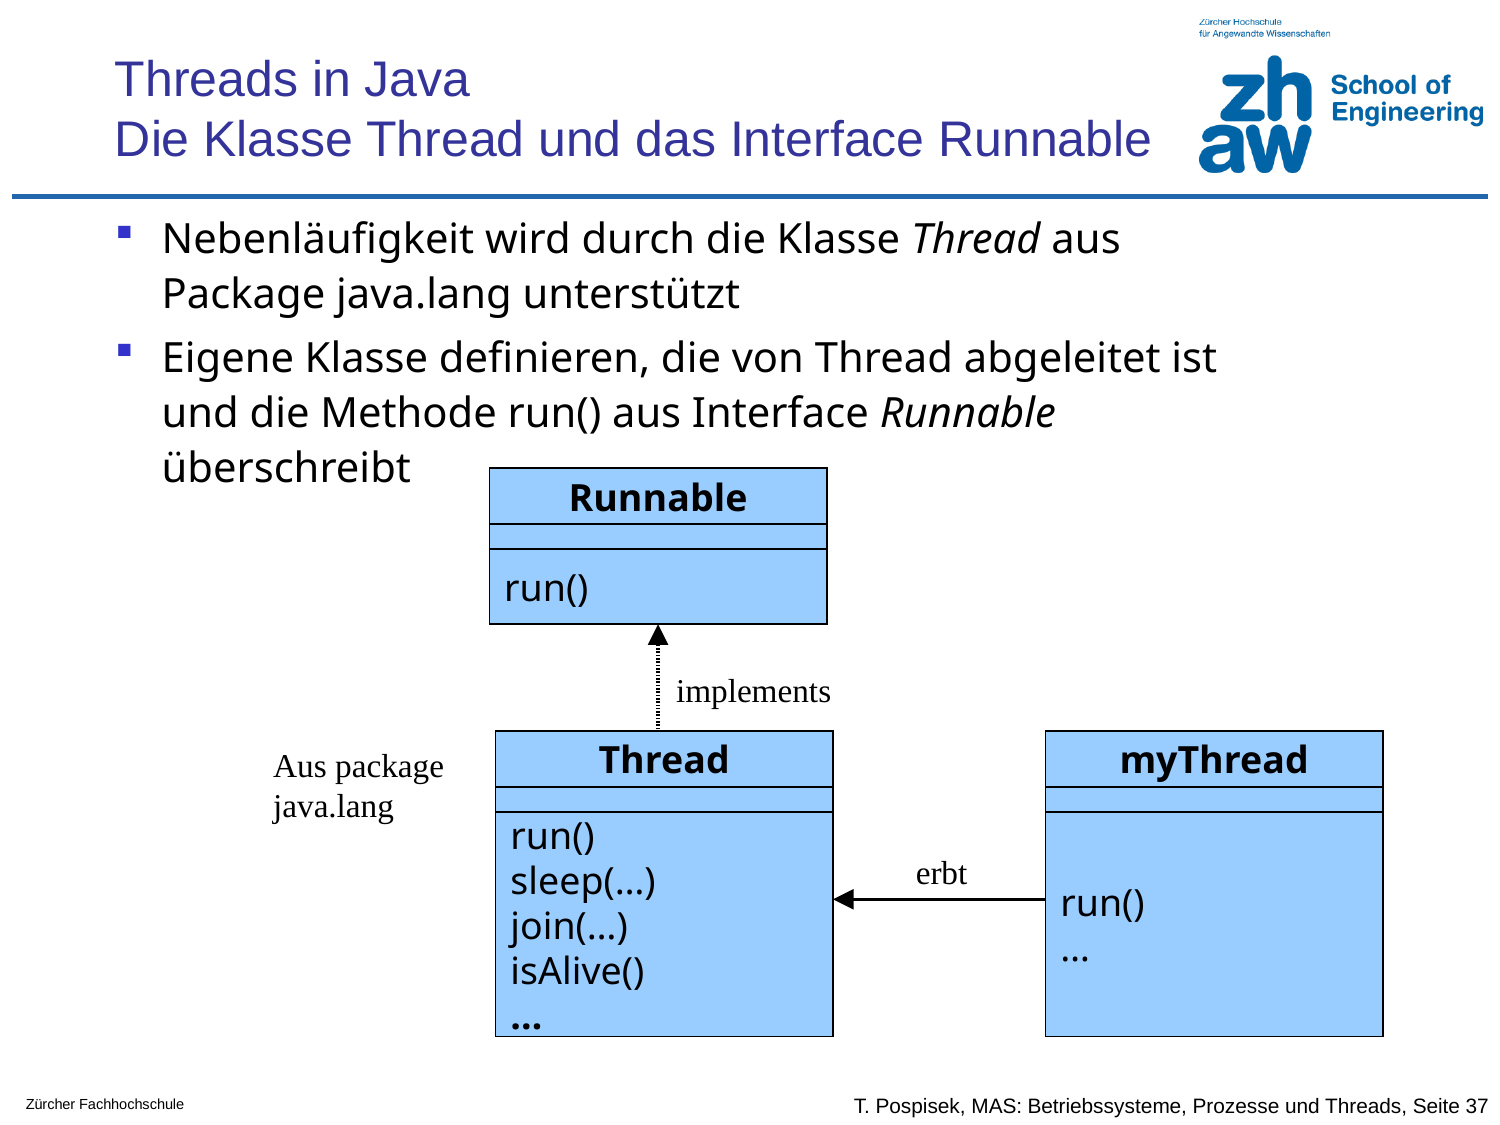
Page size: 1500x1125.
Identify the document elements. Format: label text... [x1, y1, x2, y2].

picture [1199, 19, 1483, 173]
text_box Nebenläufigkeit wird durch die Klasse Thread aus Package java.lang unterstützt Eigene Klasse definieren, die von Thread abgeleitet ist und die Methode run() aus Interface Runnable überschreibt [99, 199, 1288, 499]
text_box run() … [1045, 812, 1384, 1037]
text_box implements [661, 661, 847, 717]
text_box [489, 524, 827, 549]
text_box Runnable [489, 468, 827, 524]
text_box erbt [901, 844, 983, 899]
text_box [495, 786, 834, 812]
text_box myThread [1045, 730, 1384, 786]
text_box Aus package java.lang [258, 736, 468, 832]
title Threads in Java Die Klasse Thread und das Interface Runnable [99, 50, 1379, 163]
text_box run() sleep(…) join(…) isAlive() … [495, 812, 834, 1037]
text_box [1045, 786, 1384, 812]
text_box run() [489, 549, 827, 625]
text_box Thread [495, 730, 834, 786]
